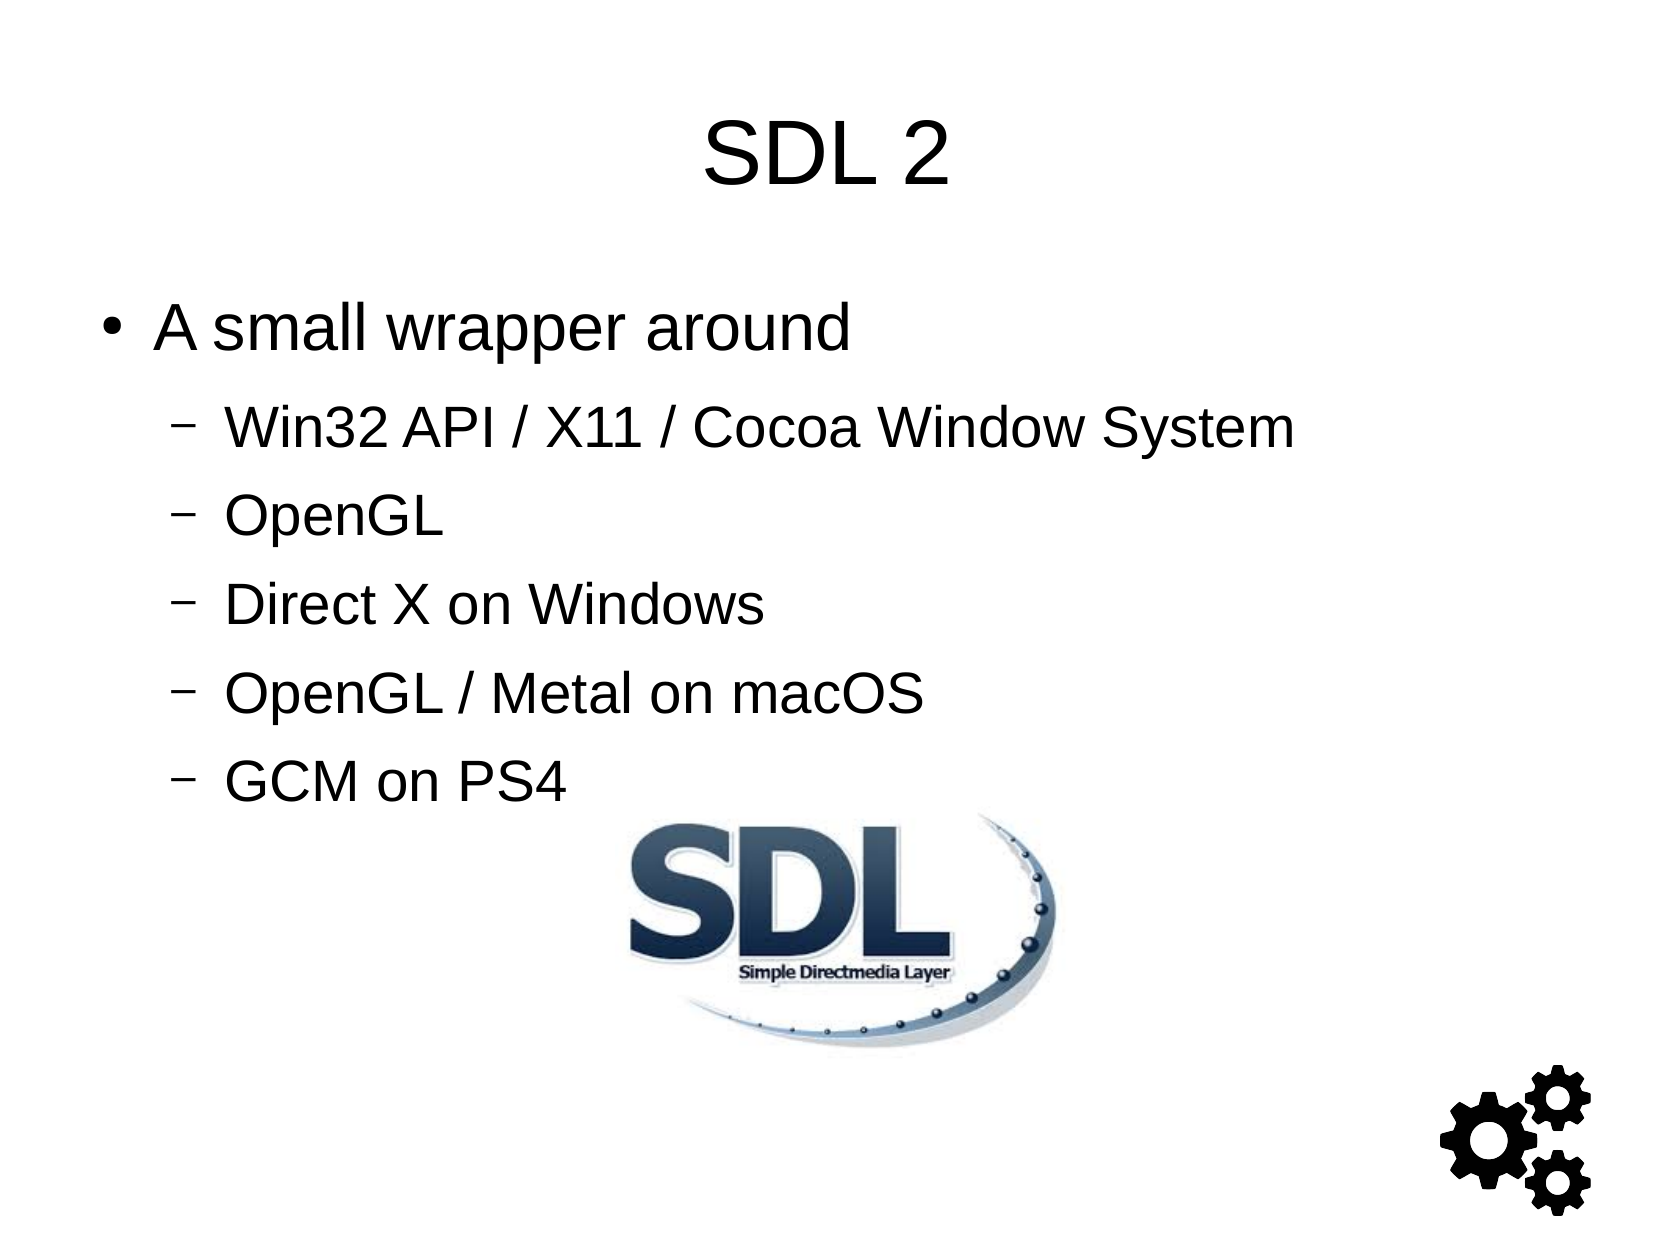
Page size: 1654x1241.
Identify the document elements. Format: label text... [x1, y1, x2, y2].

picture [1440, 1065, 1591, 1216]
picture [615, 794, 1075, 1063]
list A small wrapper around Win32 API / X11 / Cocoa Window System OpenGL Direct X on Windows OpenGL / Metal on macOS GCM on PS4 [82, 290, 1571, 1010]
title SDL 2 [82, 49, 1571, 257]
